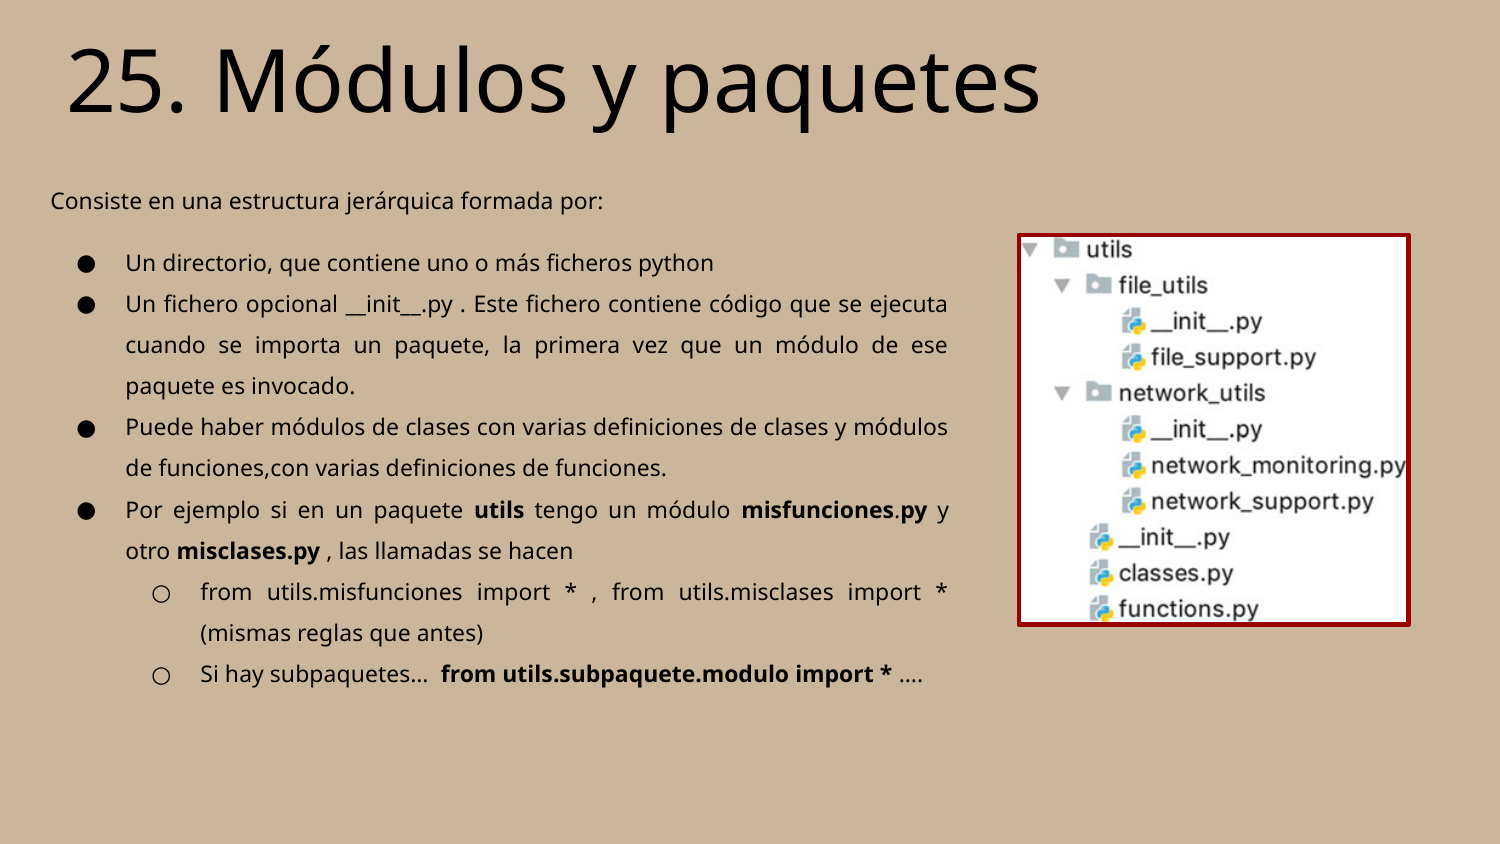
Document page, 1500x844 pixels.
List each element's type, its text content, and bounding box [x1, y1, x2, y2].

picture [1021, 237, 1407, 623]
title 25. Módulos y paquetes [51, 51, 1449, 146]
text_box Consiste en una estructura jerárquica formada por: Un directorio, que contiene uno o más ficheros python Un fichero opcional __init__.py . Este fichero contiene código que se ejecuta cuando se importa un paquete, la primera vez que un módulo de ese paquete es invocado. Puede haber módulos de clases con varias definiciones de clases y módulos de funciones,con varias definiciones de funciones. Por ejemplo si en un paquete utils tengo un módulo misfunciones.py y otro misclases.py , las llamadas se hacen from utils.misfunciones import * , from utils.misclases import * (mismas reglas que antes) Si hay subpaquetes… from utils.subpaquete.modulo import * …. [35, 144, 965, 716]
